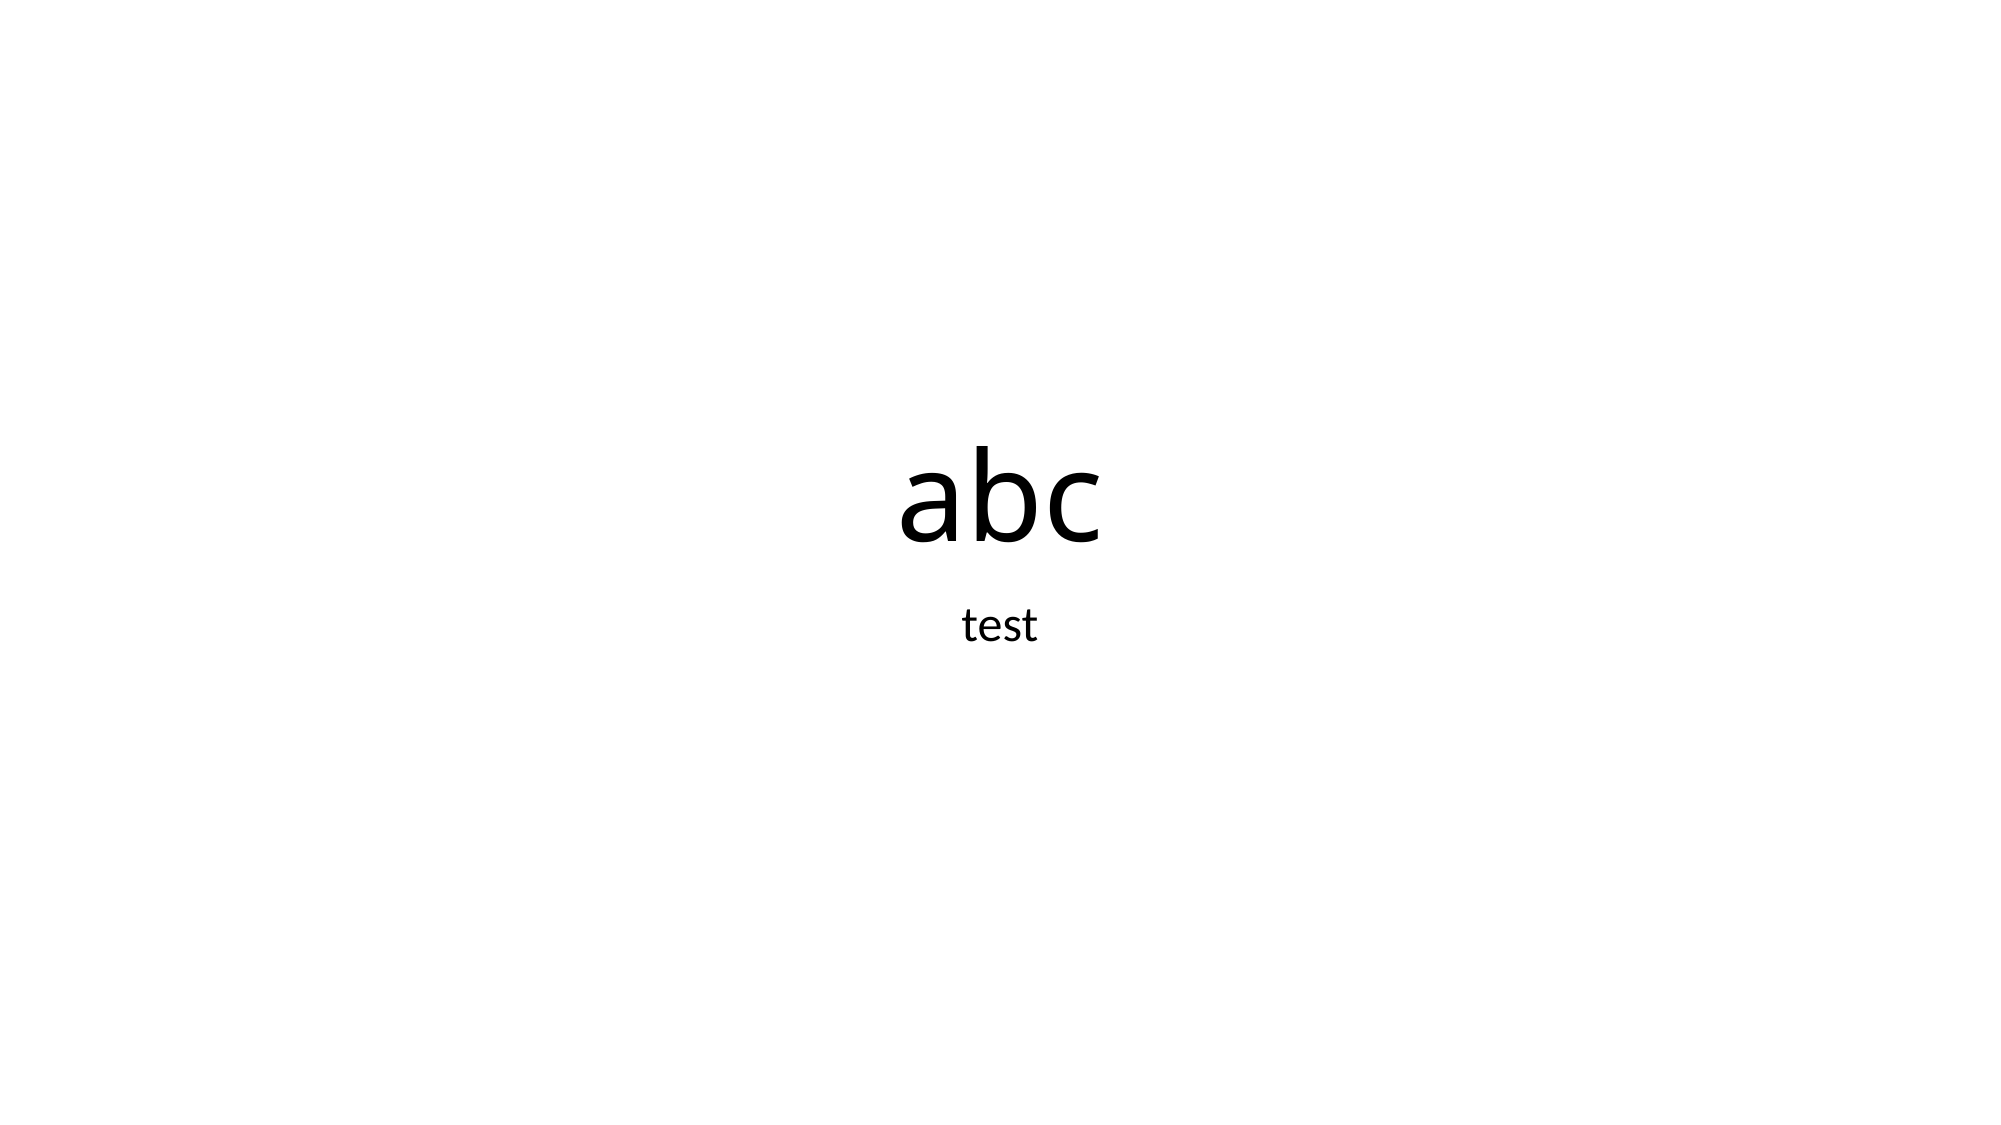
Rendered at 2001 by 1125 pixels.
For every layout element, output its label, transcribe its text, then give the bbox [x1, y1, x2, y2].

title abc [249, 184, 1750, 576]
subtitle test [249, 590, 1750, 863]
